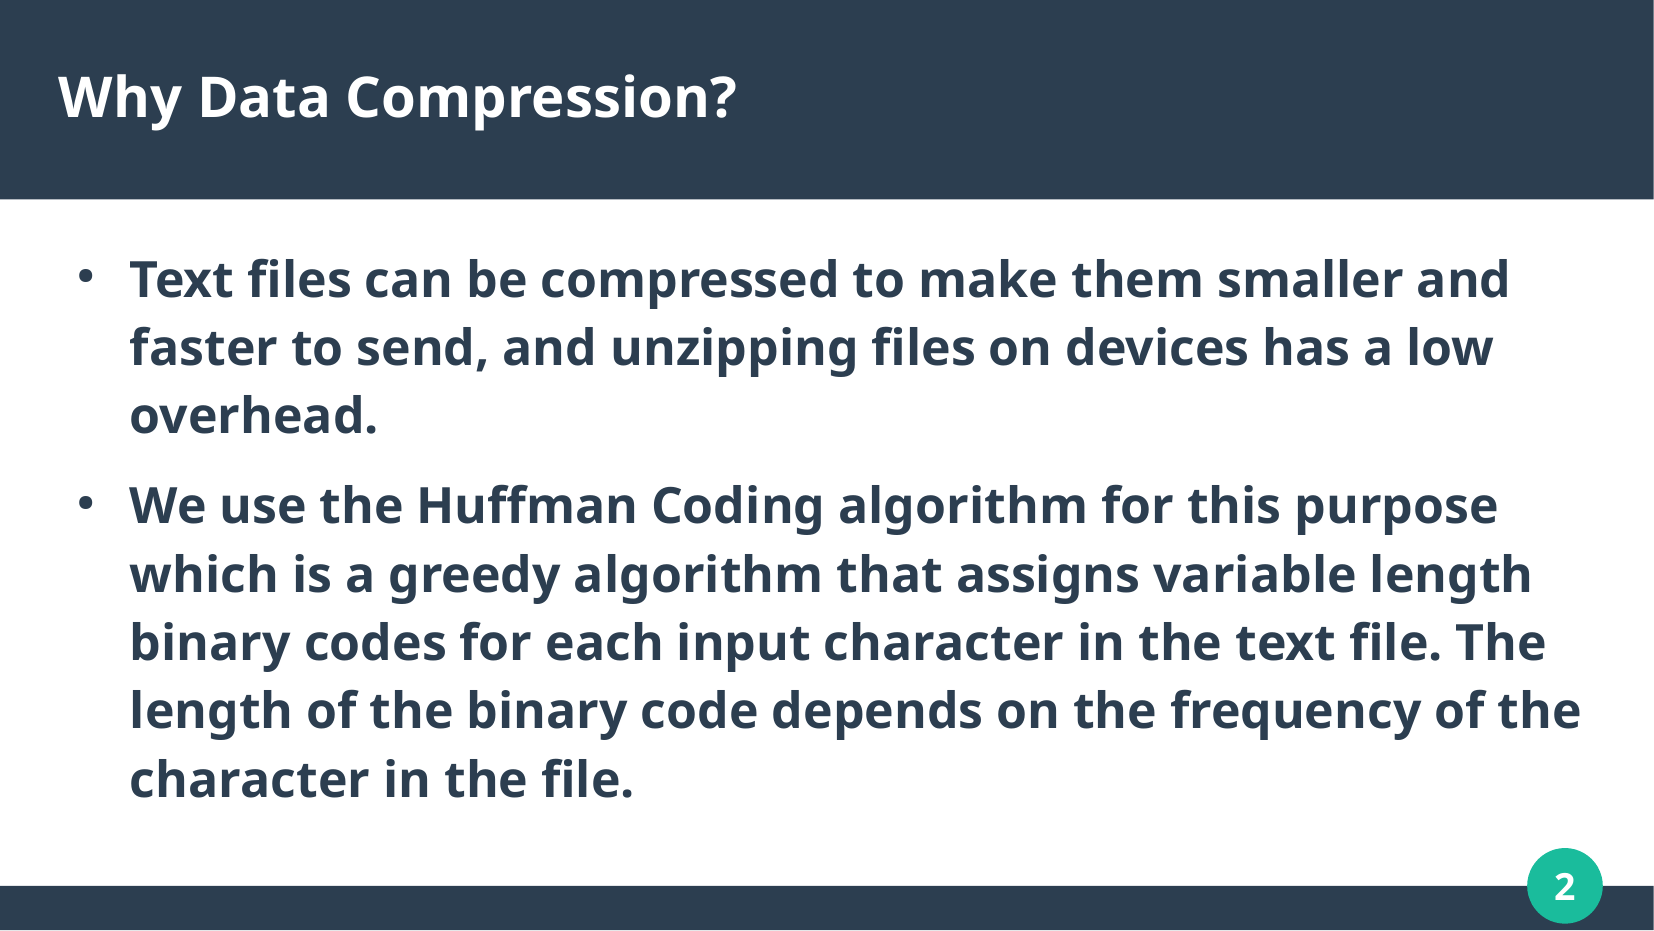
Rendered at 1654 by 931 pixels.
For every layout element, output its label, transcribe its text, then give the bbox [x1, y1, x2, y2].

title Why Data Compression? [59, 37, 1595, 156]
list Text files can be compressed to make them smaller and faster to send, and unzipping files on devices has a low overhead. We use the Huffman Coding algorithm for this purpose which is a greedy algorithm that assigns variable length binary codes for each input character in the text file. The length of the binary code depends on the frequency of the character in the file. [59, 243, 1595, 864]
